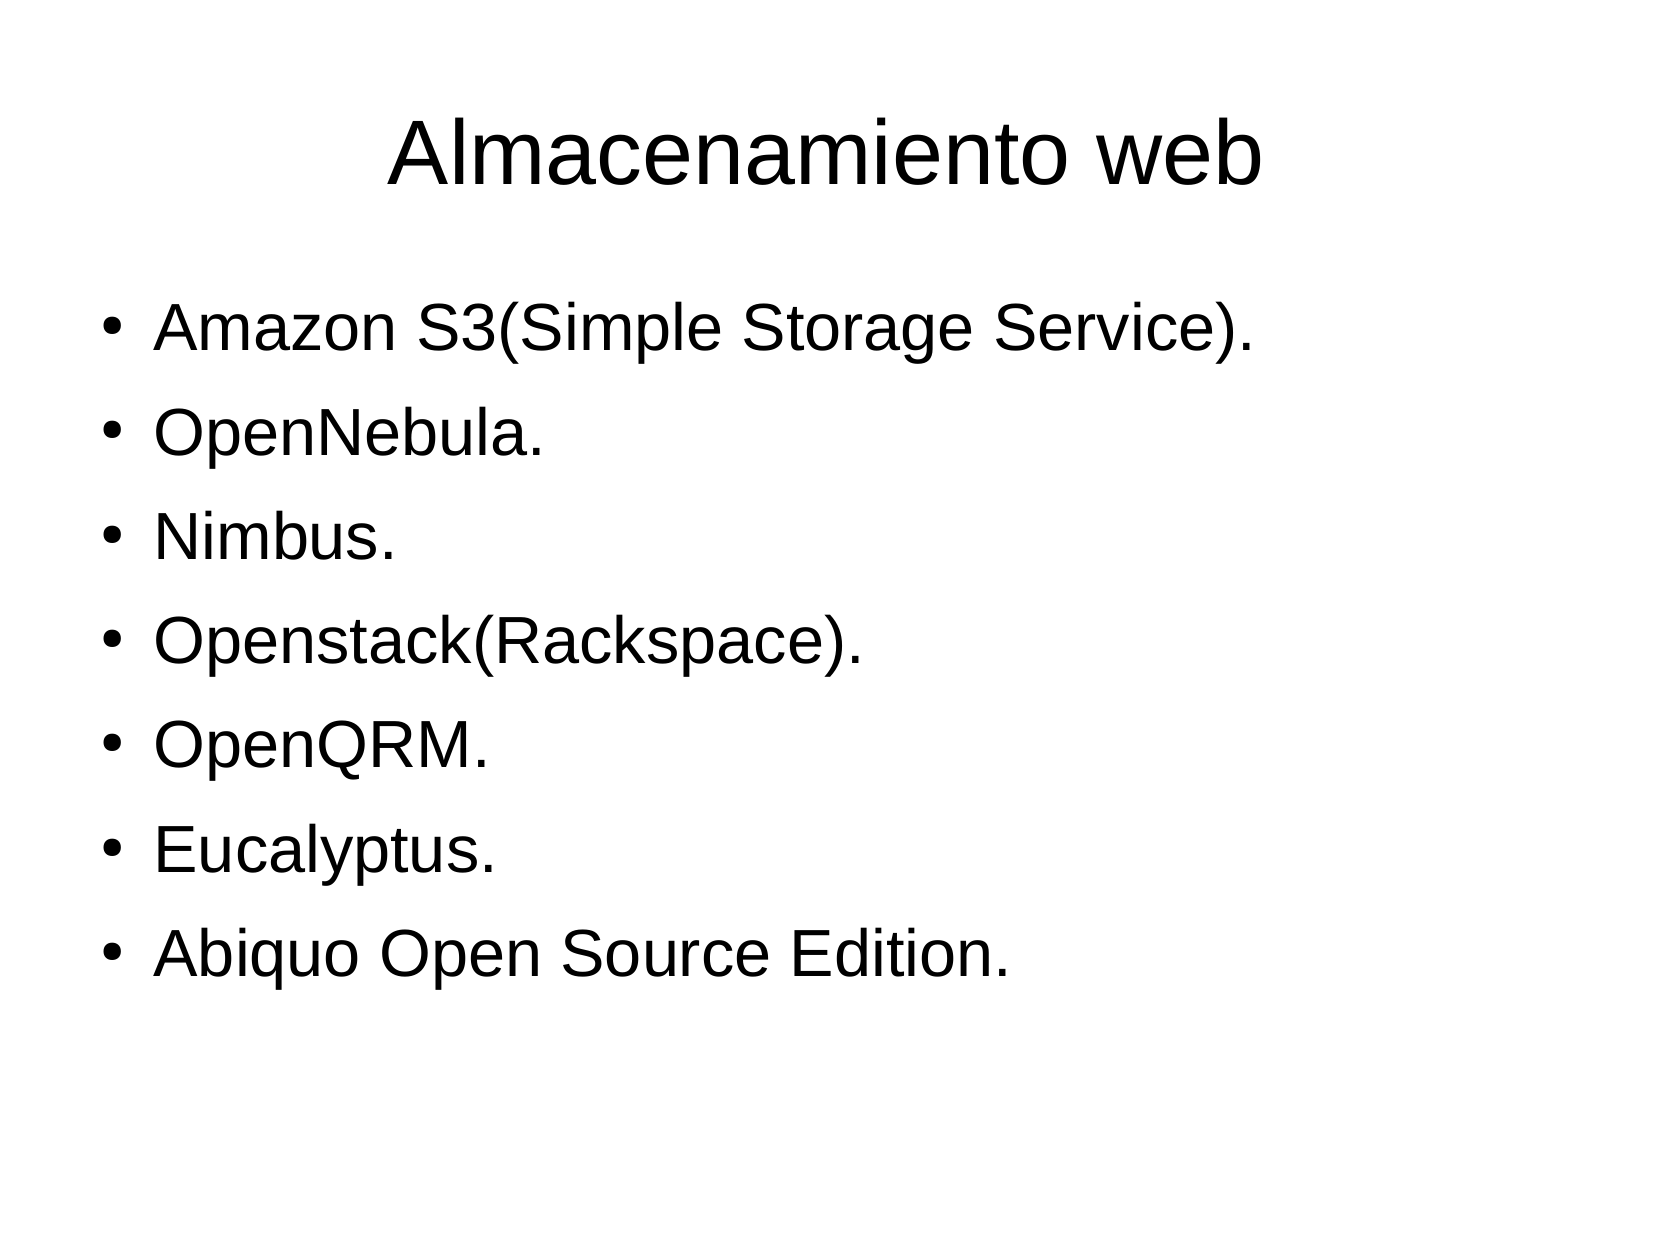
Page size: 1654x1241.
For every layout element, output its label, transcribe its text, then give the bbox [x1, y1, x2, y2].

title Almacenamiento web [82, 49, 1571, 257]
list Amazon S3(Simple Storage Service). OpenNebula. Nimbus. Openstack(Rackspace). OpenQRM. Eucalyptus. Abiquo Open Source Edition. [82, 290, 1538, 1010]
